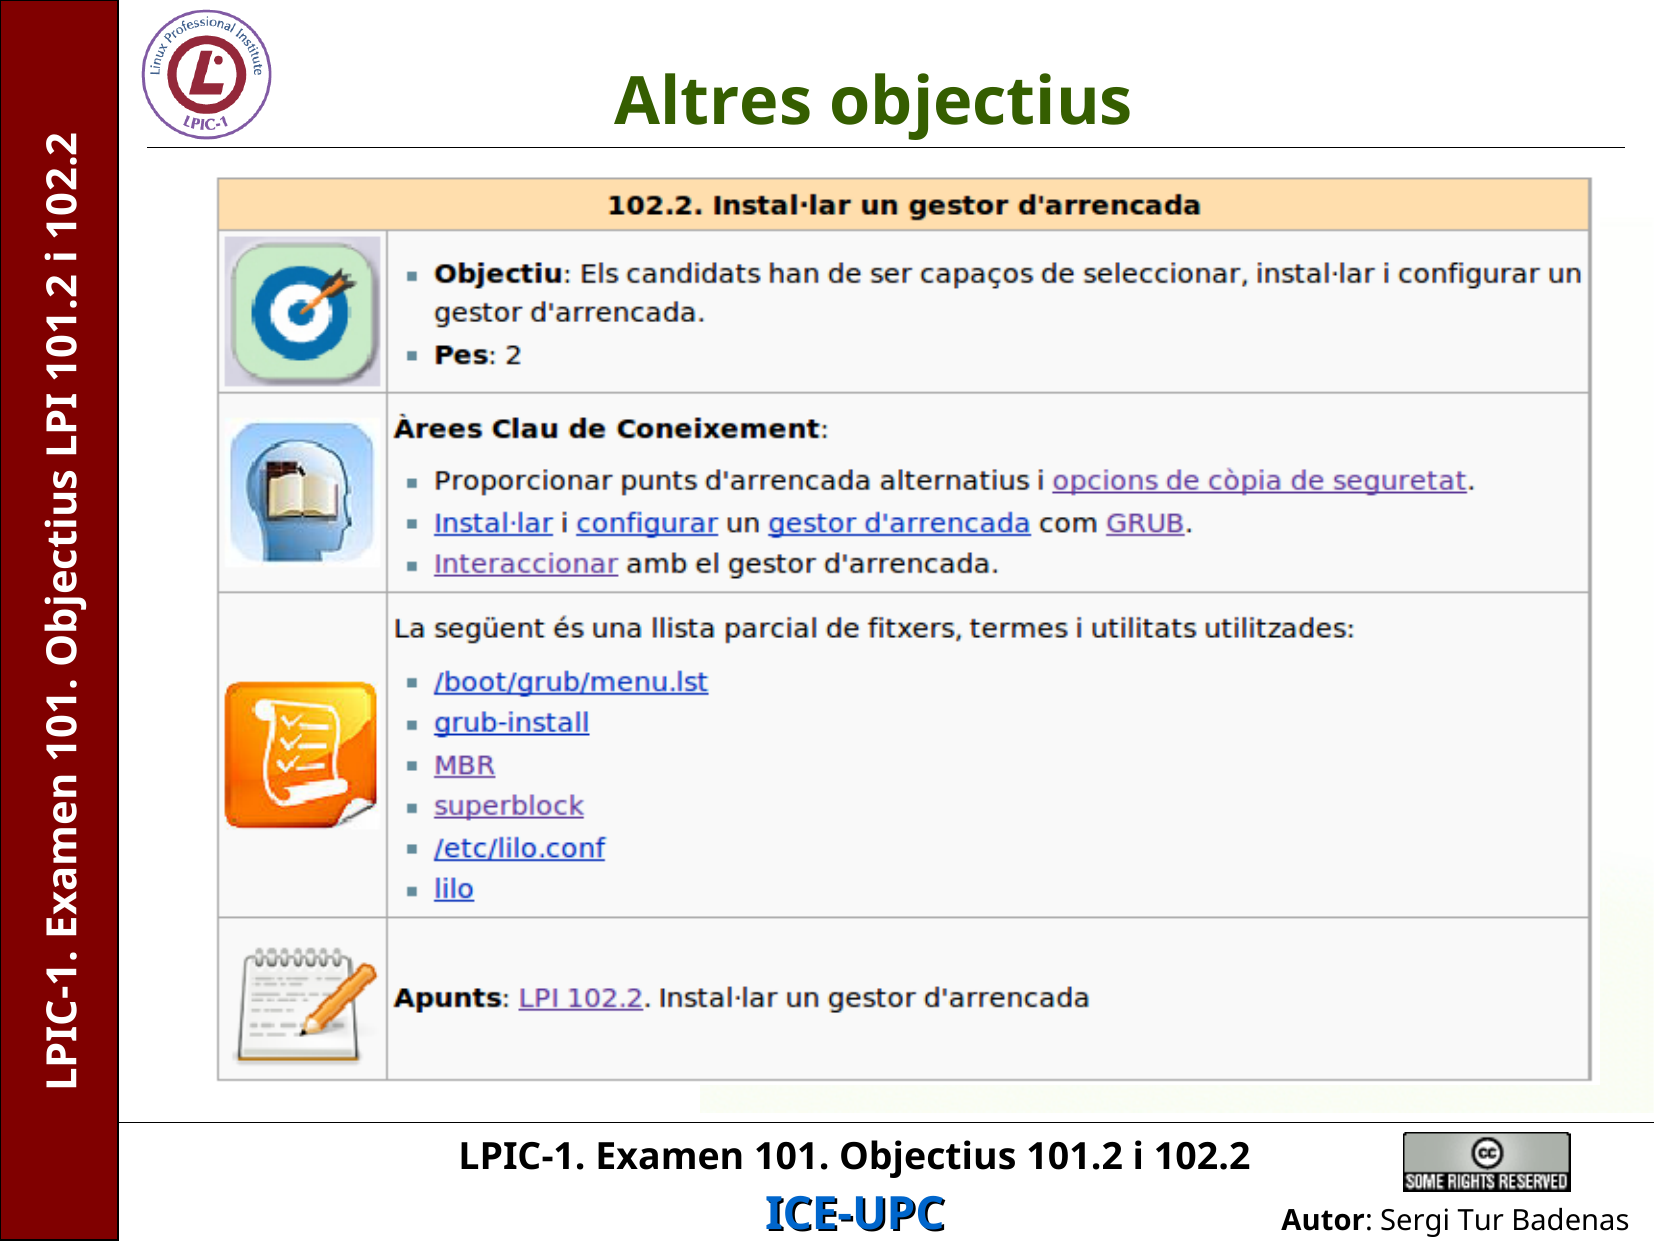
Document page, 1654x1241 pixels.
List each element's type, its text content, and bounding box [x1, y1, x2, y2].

picture [1403, 1132, 1571, 1192]
picture [206, 165, 1654, 1113]
picture [135, 5, 277, 55]
title Altres objectius [129, 55, 1619, 142]
